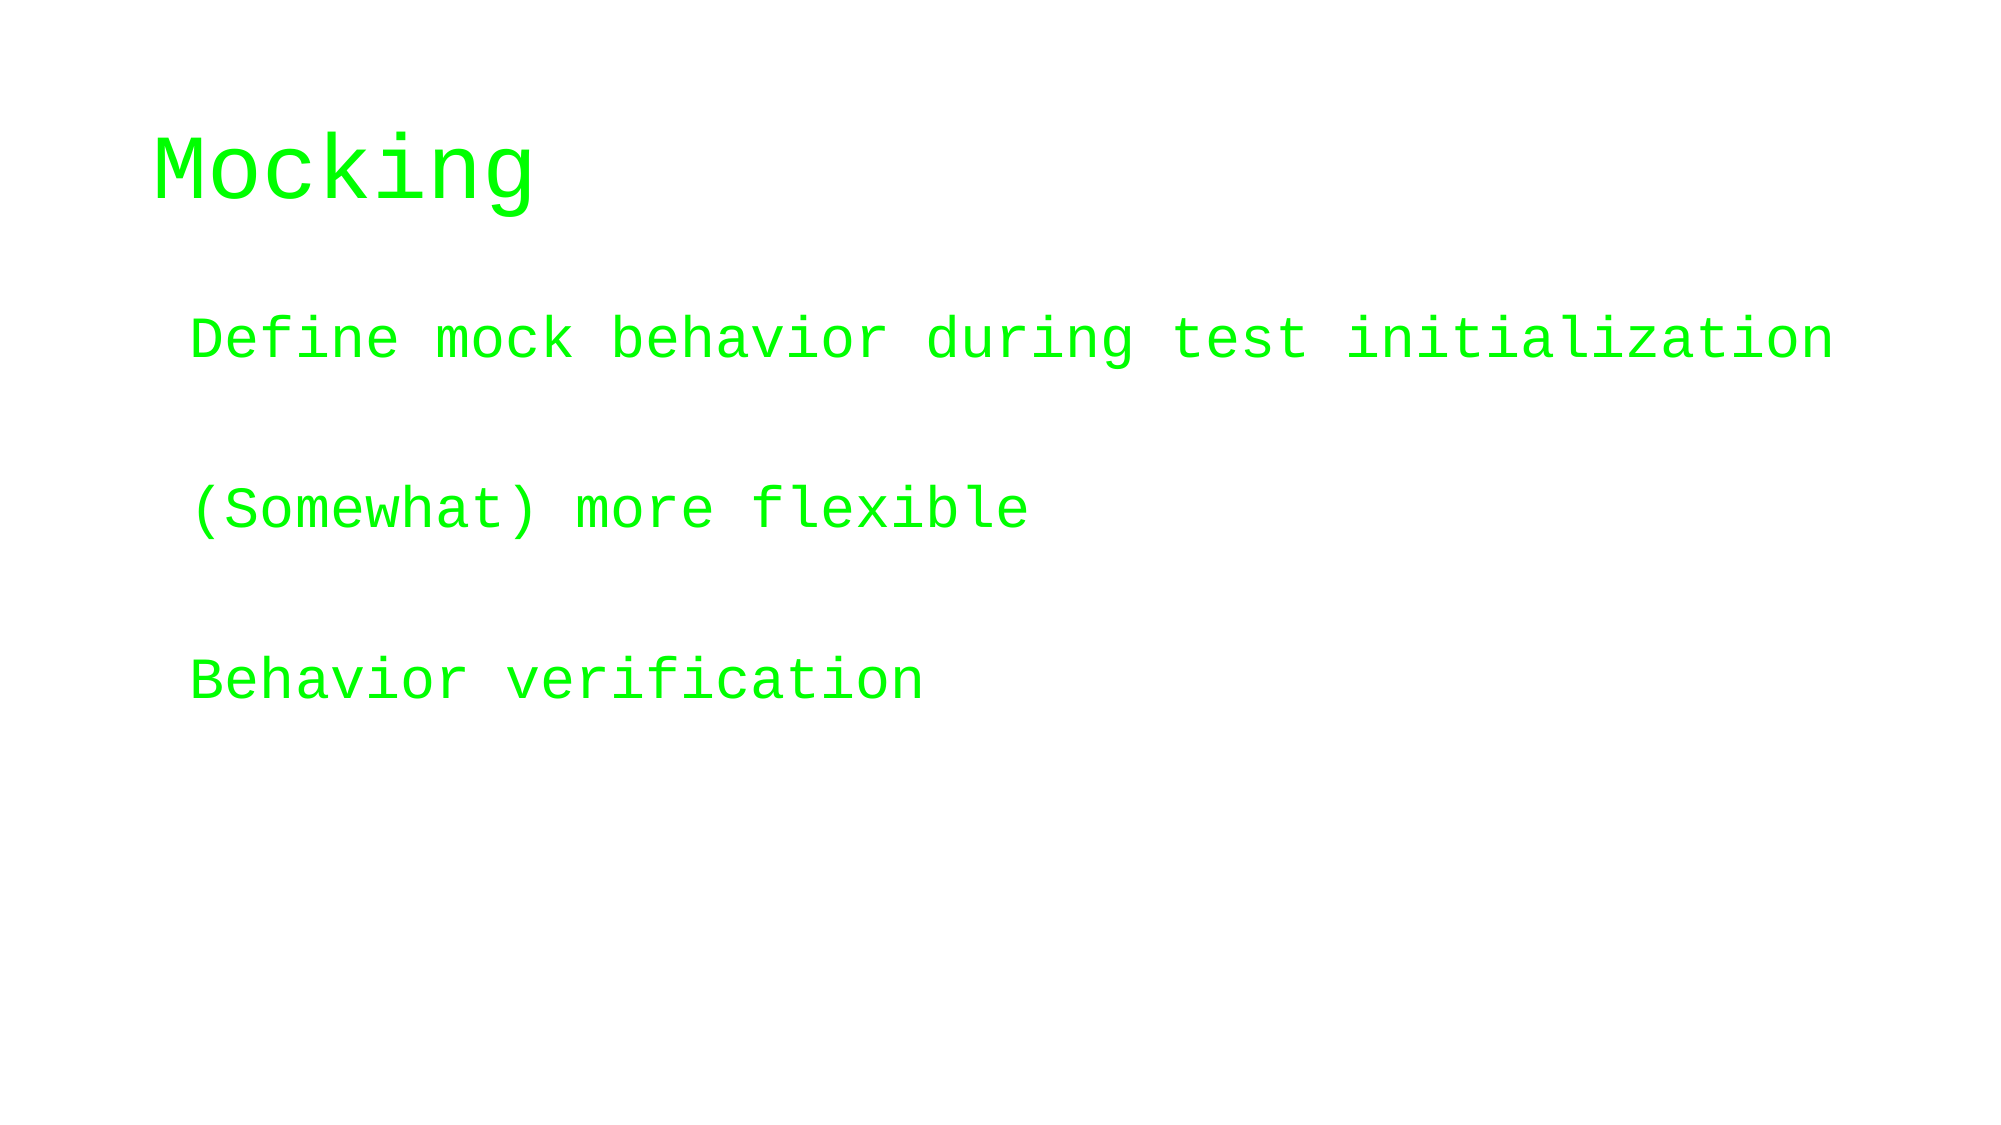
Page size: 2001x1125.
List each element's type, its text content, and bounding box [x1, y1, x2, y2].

title Mocking [137, 59, 1863, 278]
list Define mock behavior during test initialization (Somewhat) more flexible Behavior verification [137, 299, 1966, 1014]
